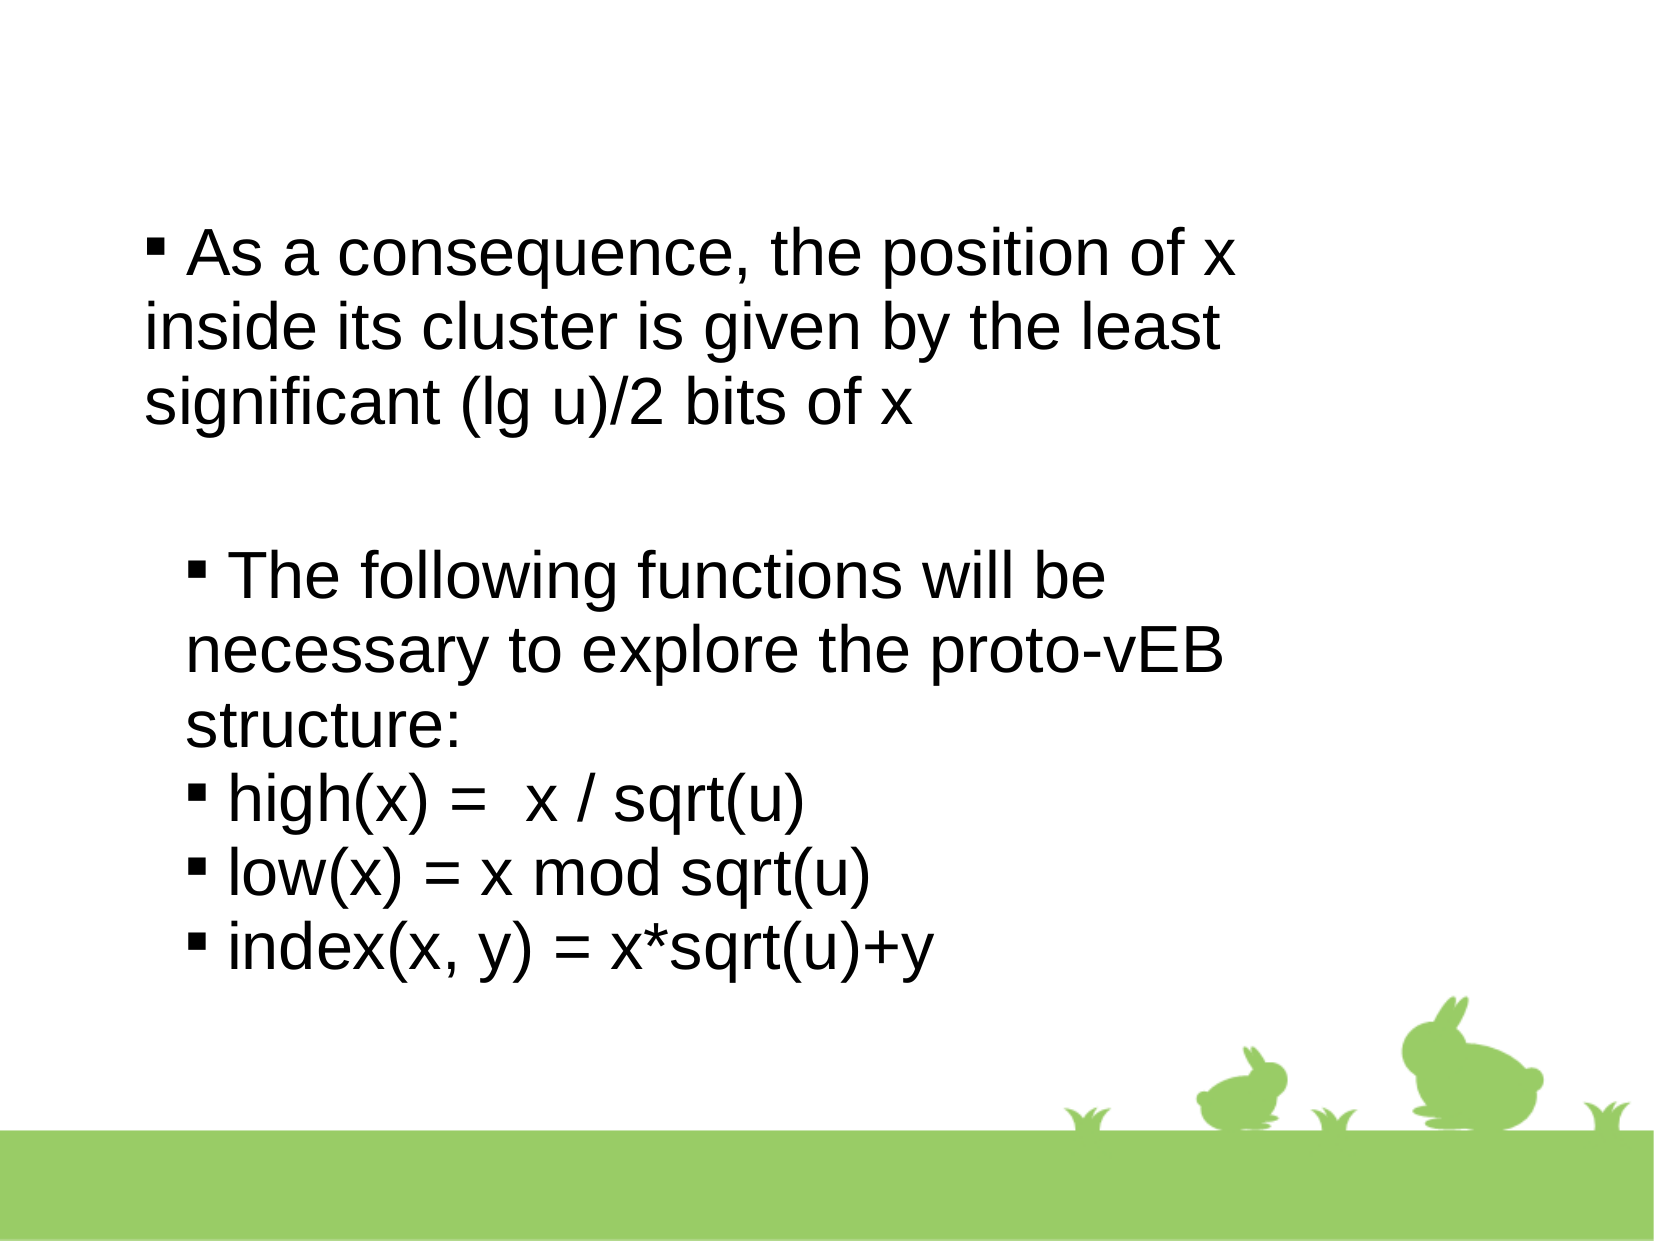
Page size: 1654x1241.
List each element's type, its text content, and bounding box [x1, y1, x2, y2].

text_box As a consequence, the position of x inside its cluster is given by the least significant (lg u)/2 bits of x [129, 208, 1323, 447]
picture [0, 0, 1654, 1241]
text_box The following functions will be necessary to explore the proto-vEB structure: high(x) = x / sqrt(u) low(x) = x mod sqrt(u) index(x, y) = x*sqrt(u)+y [171, 531, 1347, 993]
